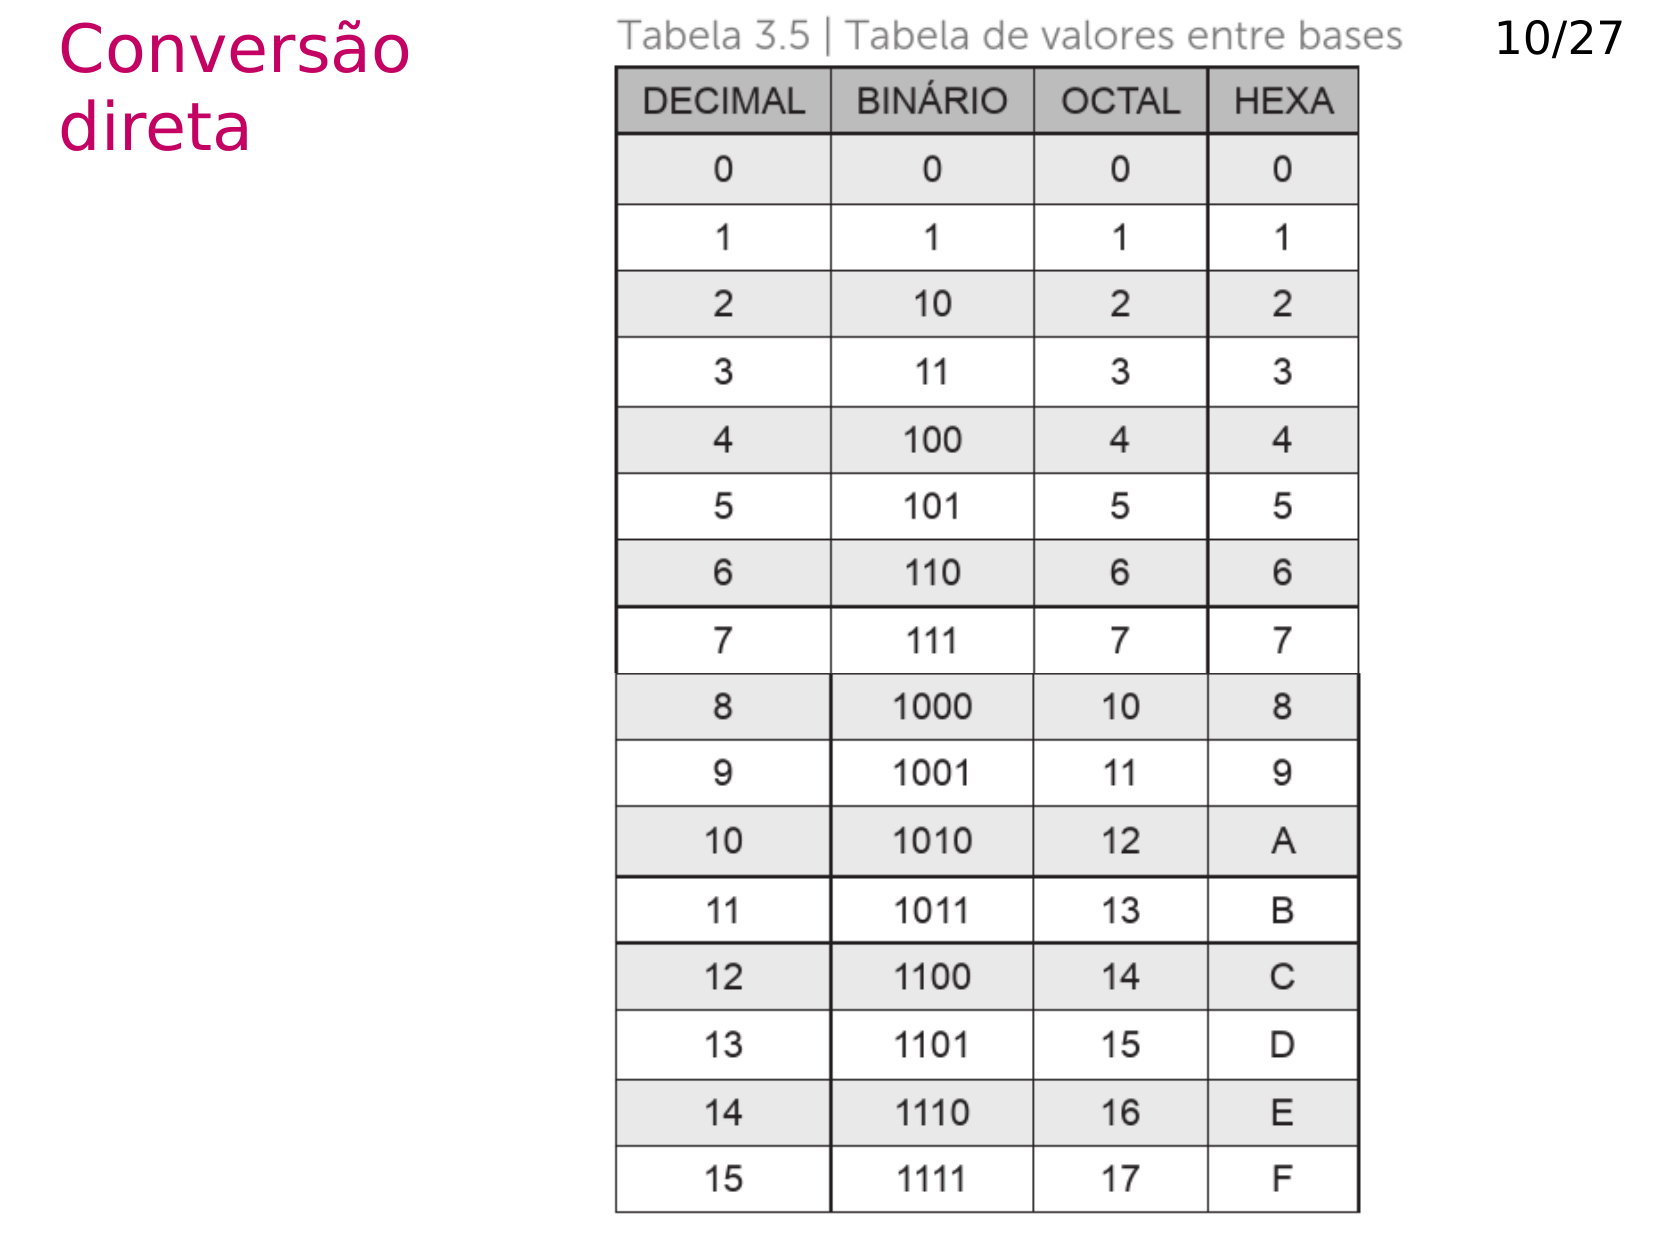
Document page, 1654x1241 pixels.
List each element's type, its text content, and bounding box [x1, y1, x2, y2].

title Conversão direta [59, 10, 1625, 167]
picture [606, 12, 1406, 1217]
